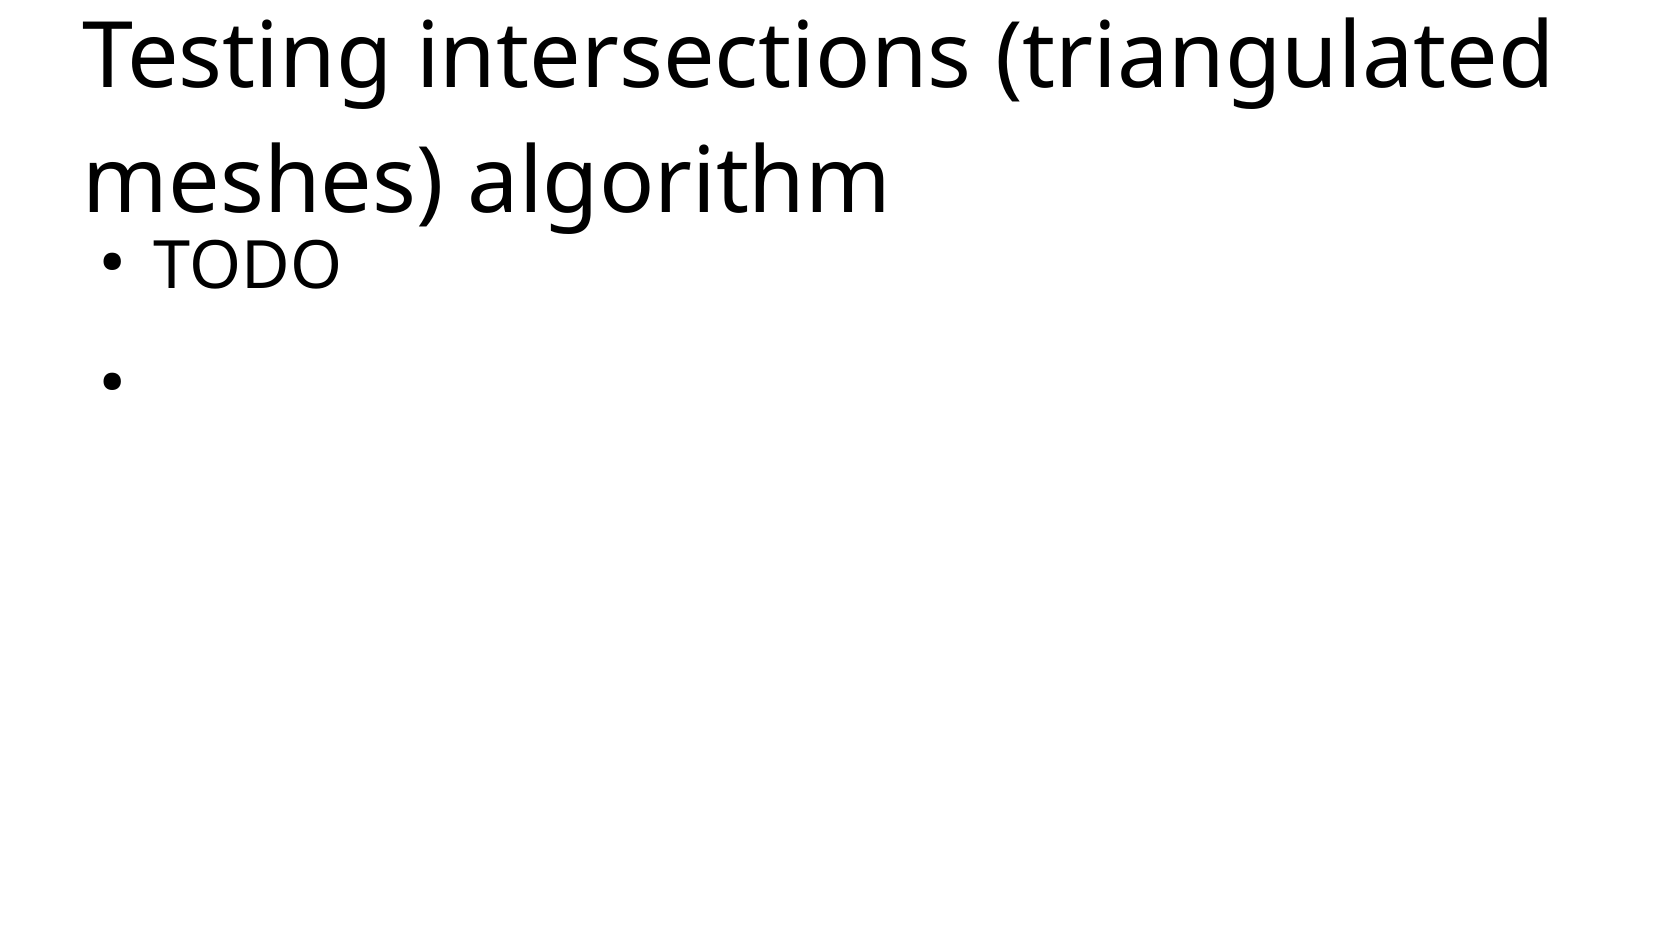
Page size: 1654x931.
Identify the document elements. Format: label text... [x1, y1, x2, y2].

list TODO [82, 217, 1571, 758]
title Testing intersections (triangulated meshes) algorithm [82, 0, 1571, 217]
